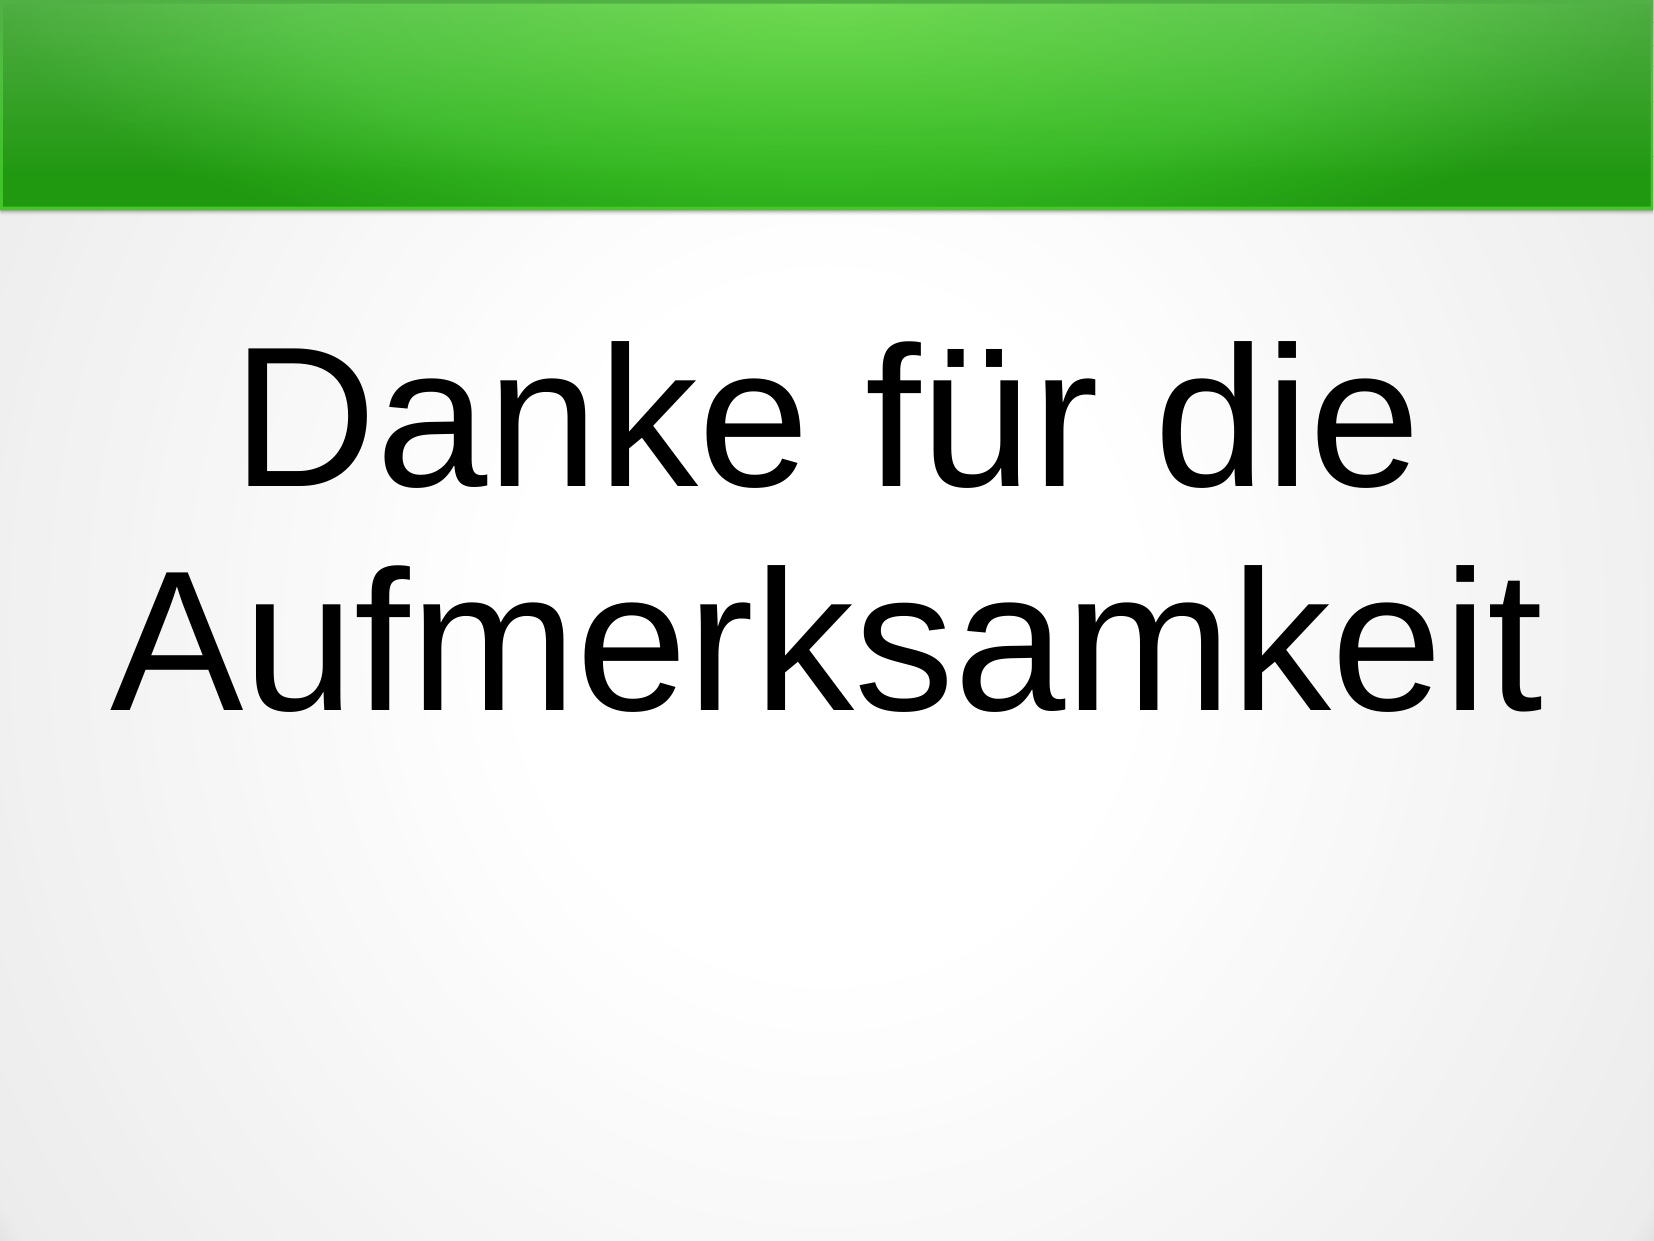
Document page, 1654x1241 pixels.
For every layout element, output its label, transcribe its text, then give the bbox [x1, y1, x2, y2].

subtitle Danke für die Aufmerksamkeit [82, 49, 1571, 1010]
